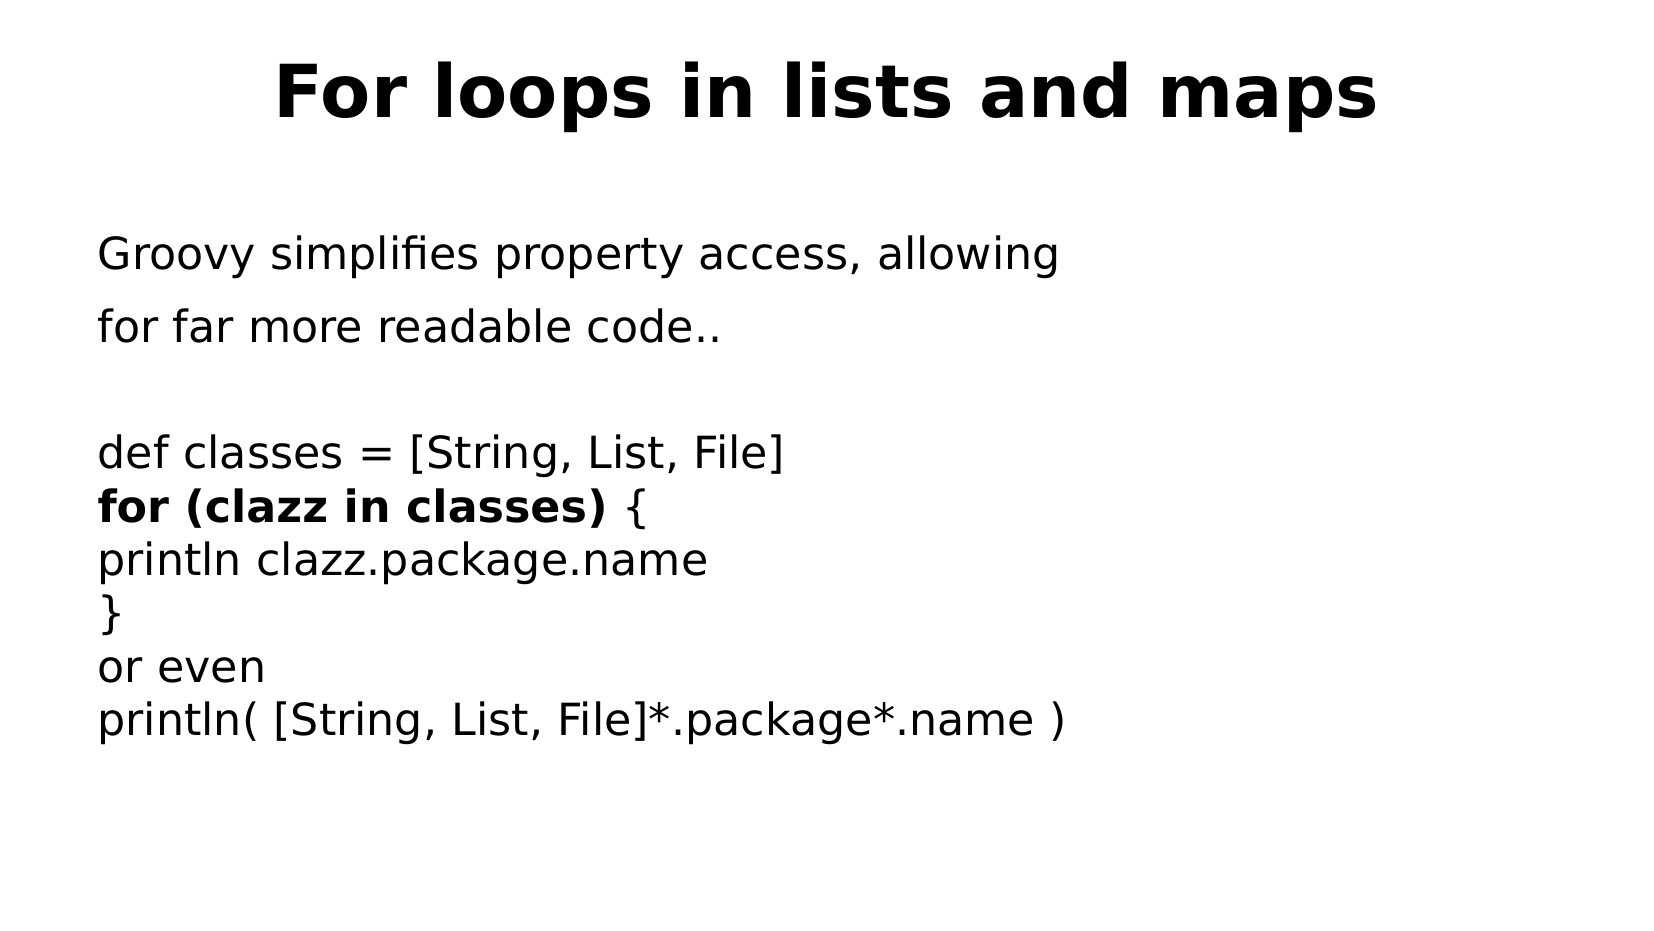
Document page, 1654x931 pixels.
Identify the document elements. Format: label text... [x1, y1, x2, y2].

list Groovy simplifies property access, allowing for far more readable code.. def classes = [String, List, File] for (clazz in classes) { println clazz.package.name } or even println( [String, List, File]*.package*.name ) [82, 217, 1571, 758]
title For loops in lists and maps [82, 37, 1571, 147]
